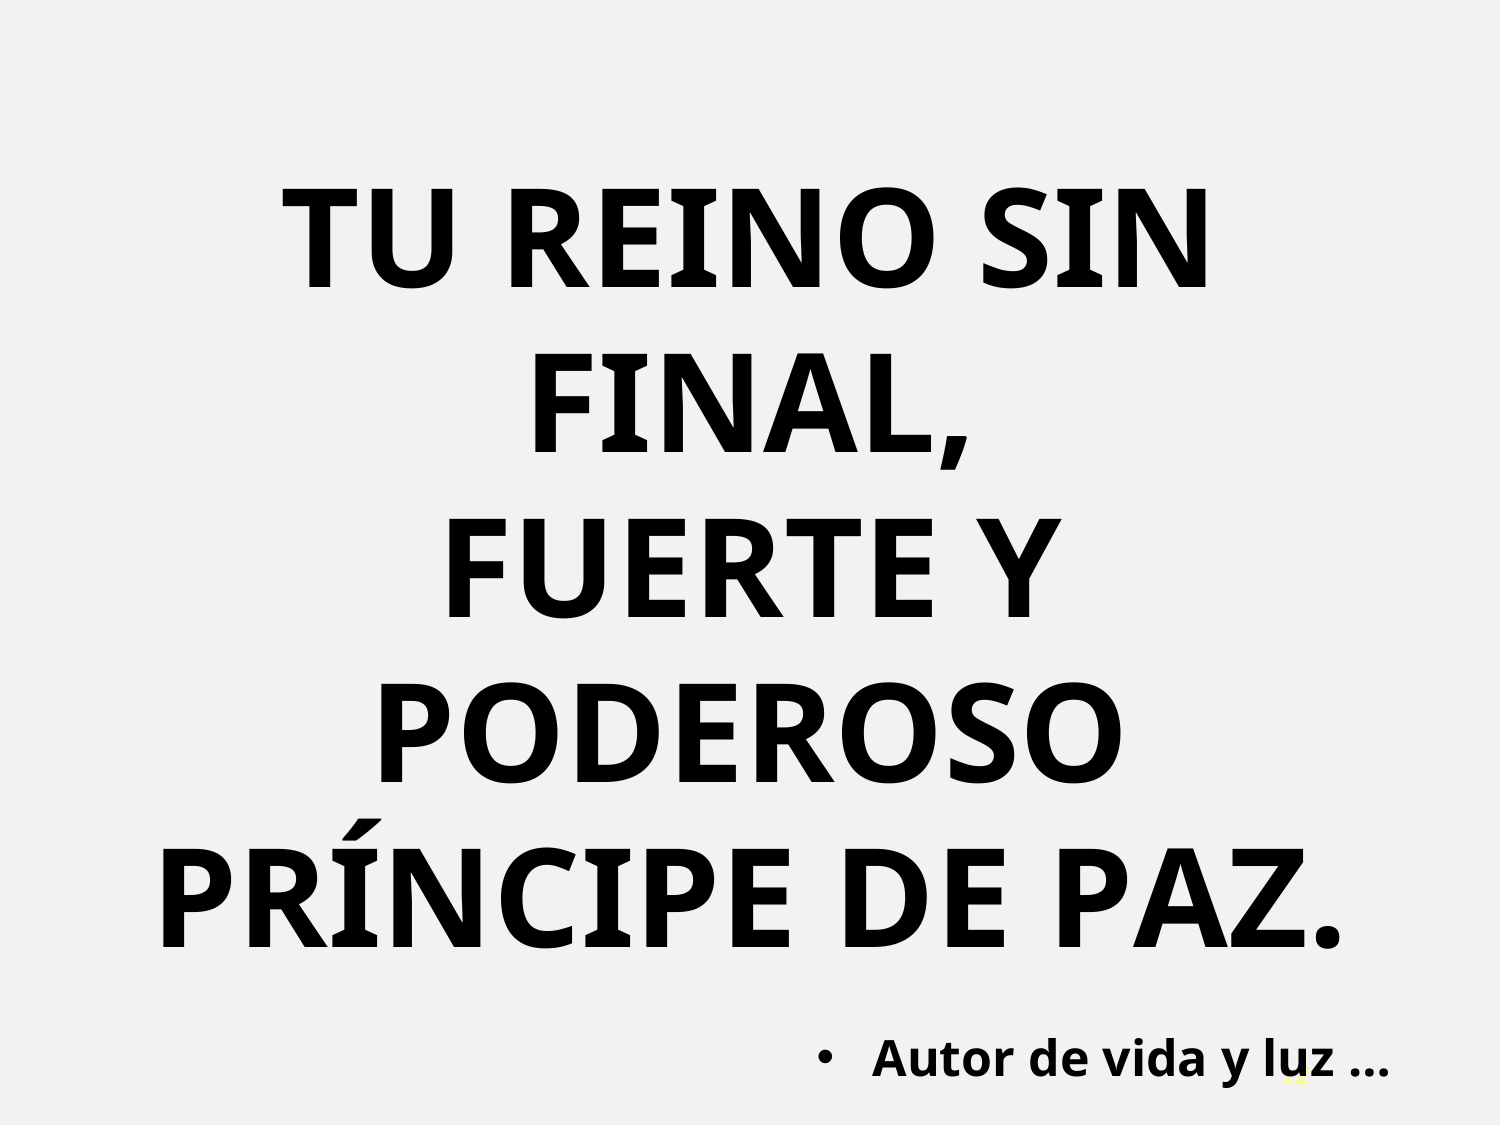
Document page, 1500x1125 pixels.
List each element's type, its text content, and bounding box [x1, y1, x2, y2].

text_box TU REINO SIN FINAL, FUERTE Y PODEROSO PRÍNCIPE DE PAZ. [75, 468, 1426, 657]
text_box Autor de vida y luz … [693, 1018, 1407, 1102]
